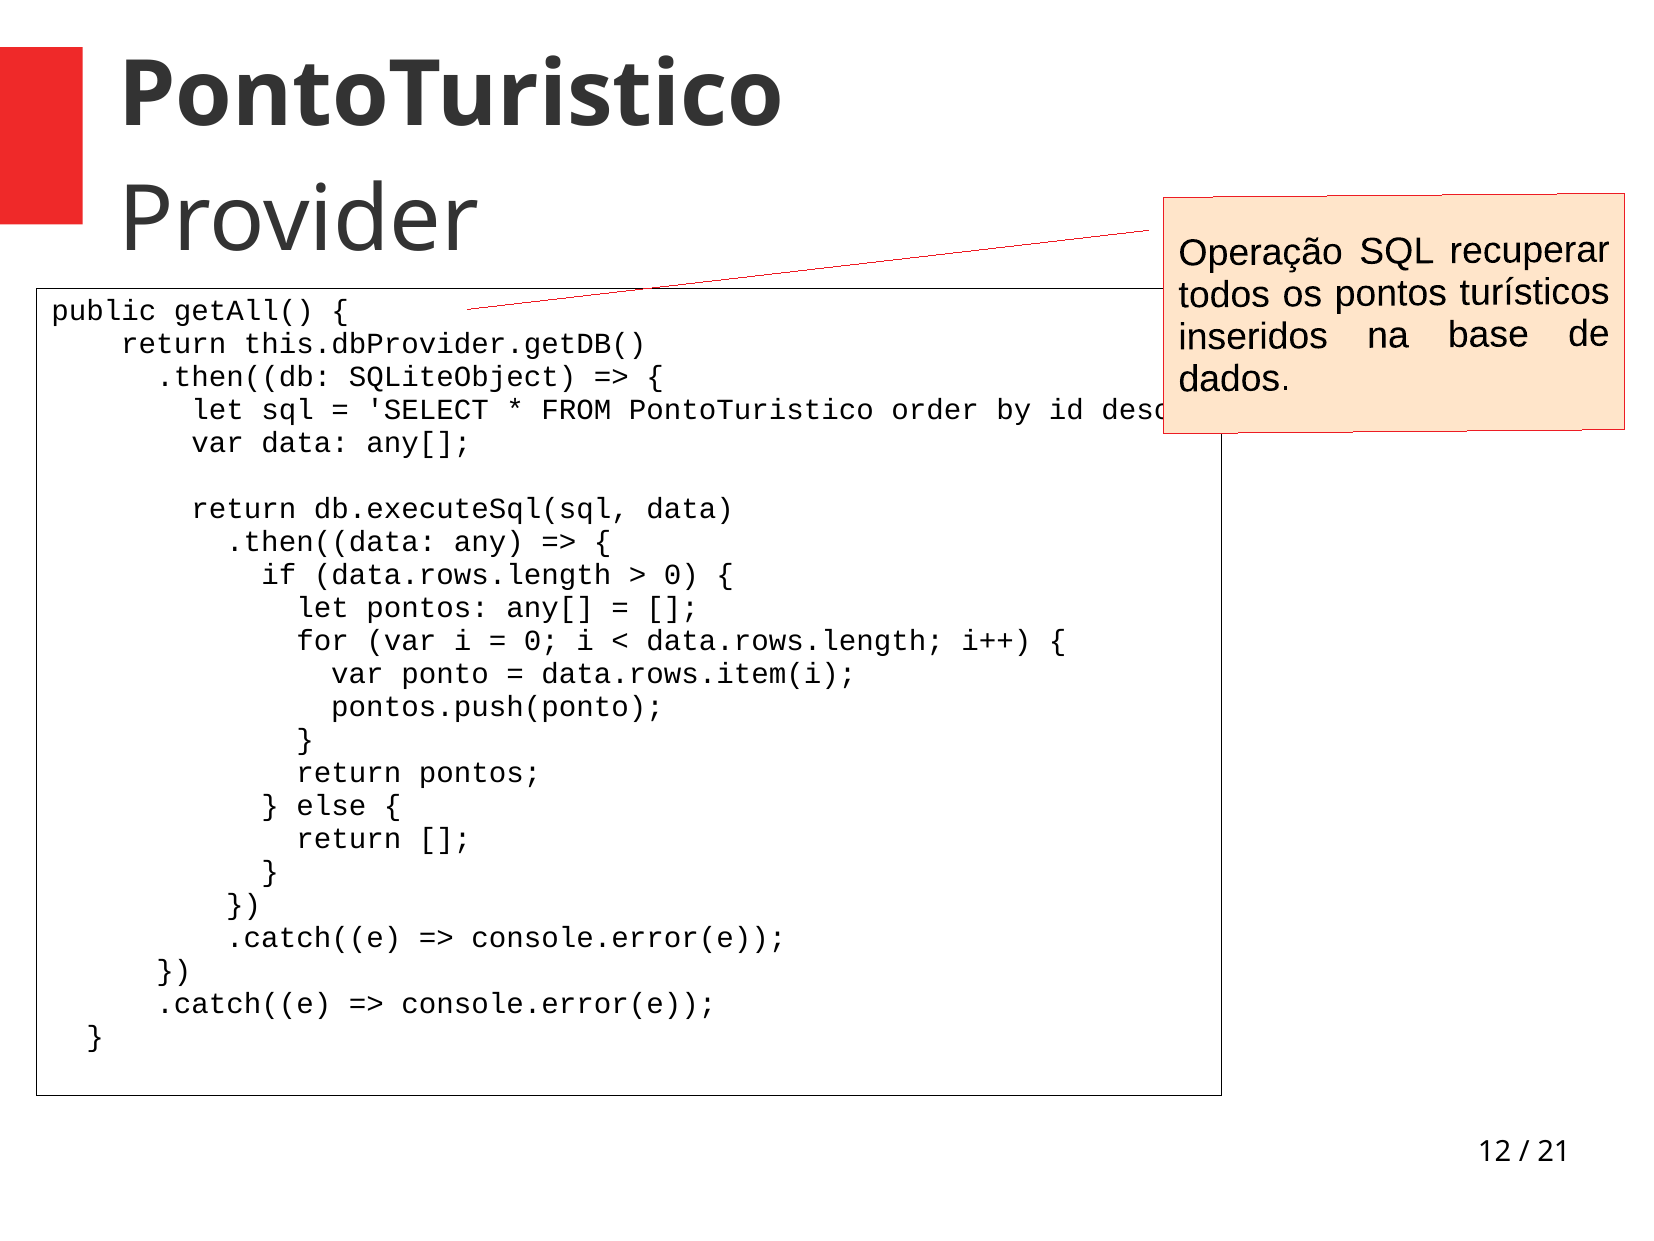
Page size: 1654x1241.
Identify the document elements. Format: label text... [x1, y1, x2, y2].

text_box public getAll() { return this.dbProvider.getDB() .then((db: SQLiteObject) => { let sql = 'SELECT * FROM PontoTuristico order by id desc'; var data: any[]; return db.executeSql(sql, data) .then((data: any) => { if (data.rows.length > 0) { let pontos: any[] = []; for (var i = 0; i < data.rows.length; i++) { var ponto = data.rows.item(i); pontos.push(ponto); } return pontos; } else { return []; } }) .catch((e) => console.error(e)); }) .catch((e) => console.error(e)); } [36, 288, 1099, 1096]
title PontoTuristico Provider [118, 45, 1571, 260]
text_box Operação SQL recuperar todos os pontos turísticos inseridos na base de dados. [1163, 193, 1625, 434]
